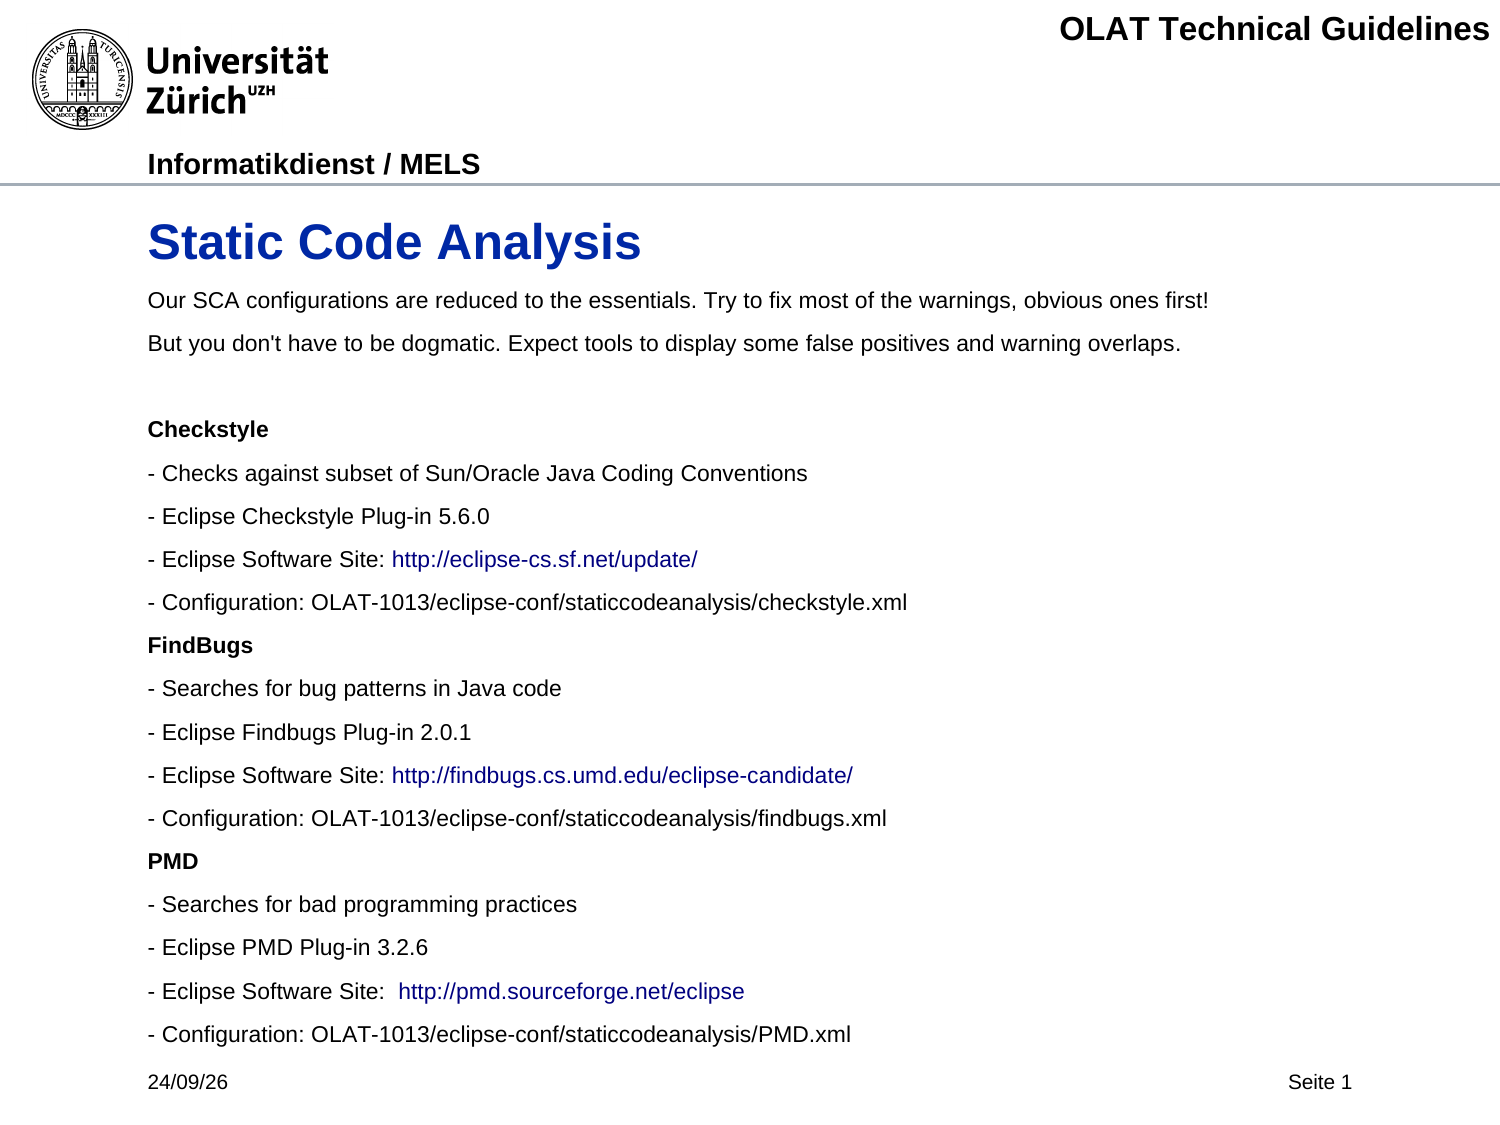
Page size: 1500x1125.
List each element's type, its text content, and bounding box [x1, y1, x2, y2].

list Our SCA configurations are reduced to the essentials. Try to fix most of the warnings, obvious ones first! But you don't have to be dogmatic. Expect tools to display some false positives and warning overlaps. Checkstyle - Checks against subset of Sun/Oracle Java Coding Conventions - Eclipse Checkstyle Plug-in 5.6.0 - Eclipse Software Site: http://eclipse-cs.sf.net/update/ - Configuration: OLAT-1013/eclipse-conf/staticcodeanalysis/checkstyle.xml FindBugs - Searches for bug patterns in Java code - Eclipse Findbugs Plug-in 2.0.1 - Eclipse Software Site: http://findbugs.cs.umd.edu/eclipse-candidate/ - Configuration: OLAT-1013/eclipse-conf/staticcodeanalysis/findbugs.xml PMD - Searches for bad programming practices - Eclipse PMD Plug-in 3.2.6 - Eclipse Software Site: http://pmd.sourceforge.net/eclipse - Configuration: OLAT-1013/eclipse-conf/staticcodeanalysis/PMD.xml [147, 287, 1353, 1099]
picture [26, 23, 334, 136]
text_box OLAT Technical Guidelines [797, 0, 1500, 55]
title Static Code Analysis [147, 208, 1353, 287]
